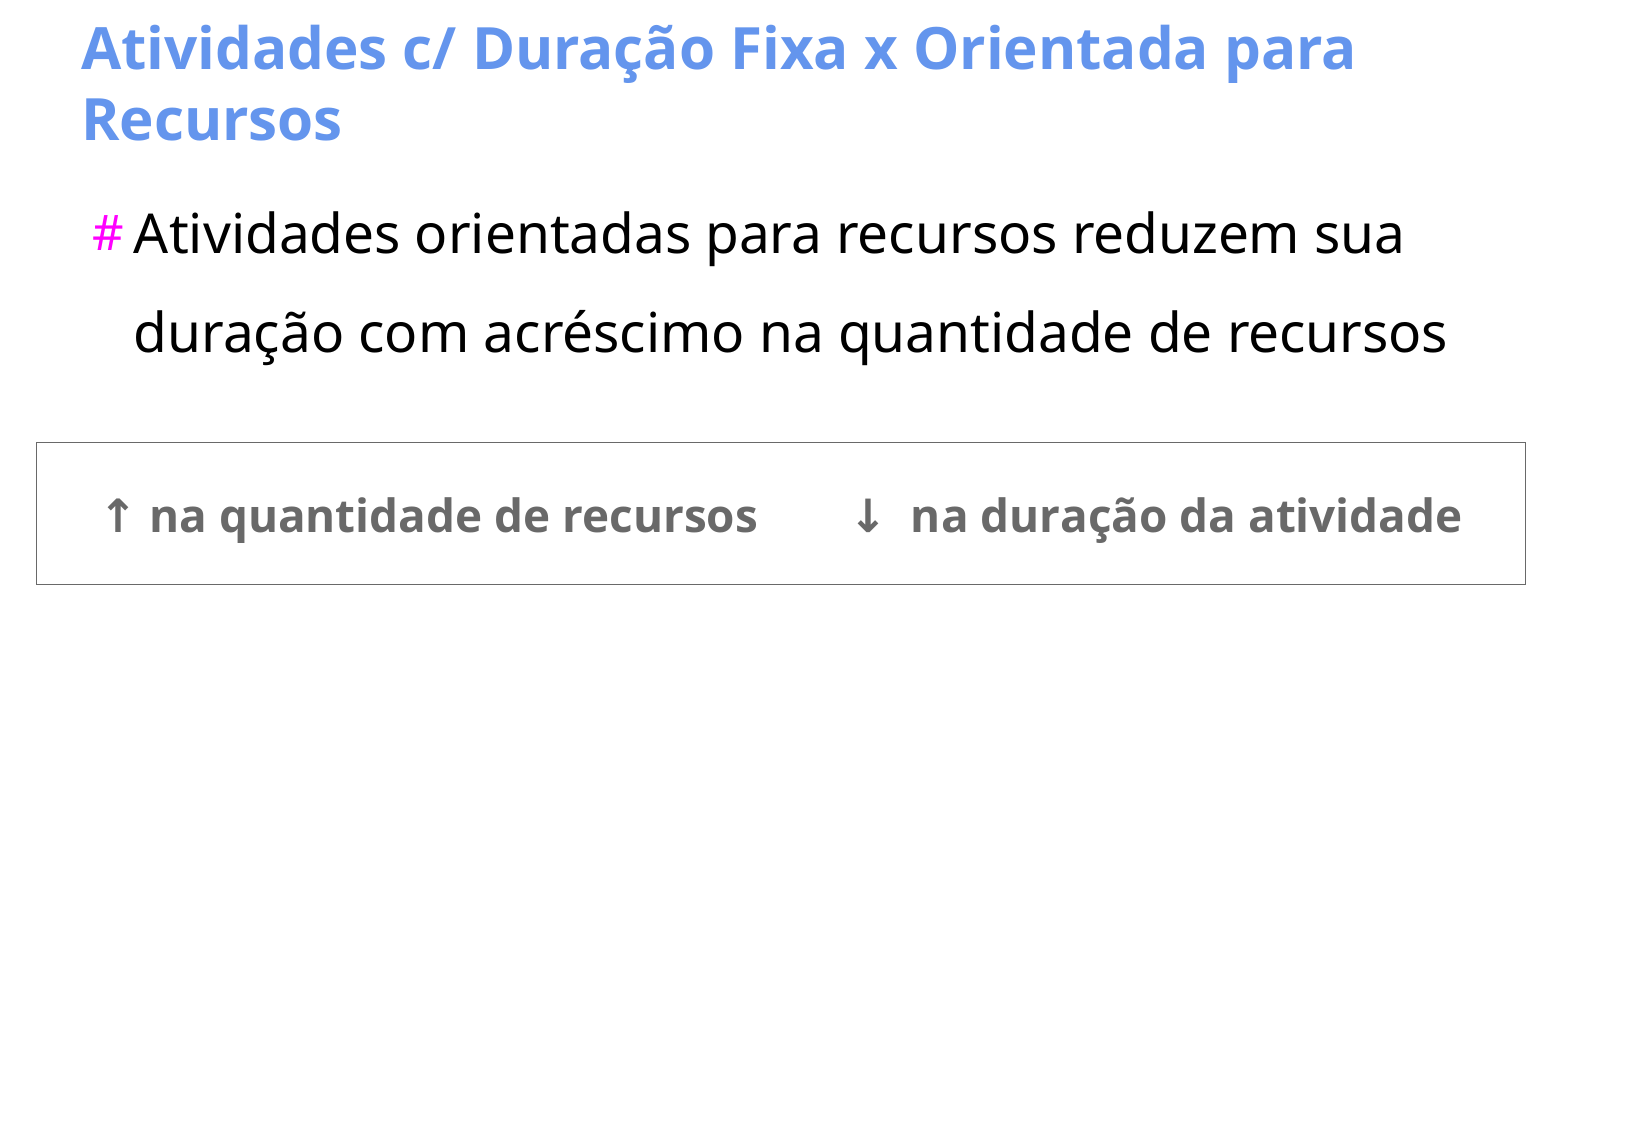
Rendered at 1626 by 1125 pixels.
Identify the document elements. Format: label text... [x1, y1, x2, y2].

text_box ↑ na quantidade de recursos ↓ na duração da atividade [36, 442, 1526, 585]
list Atividades orientadas para recursos reduzem sua duração com acréscimo na quantidade de recursos [81, 165, 1544, 438]
title Atividades c/ Duração Fixa x Orientada para Recursos [81, 11, 1544, 152]
